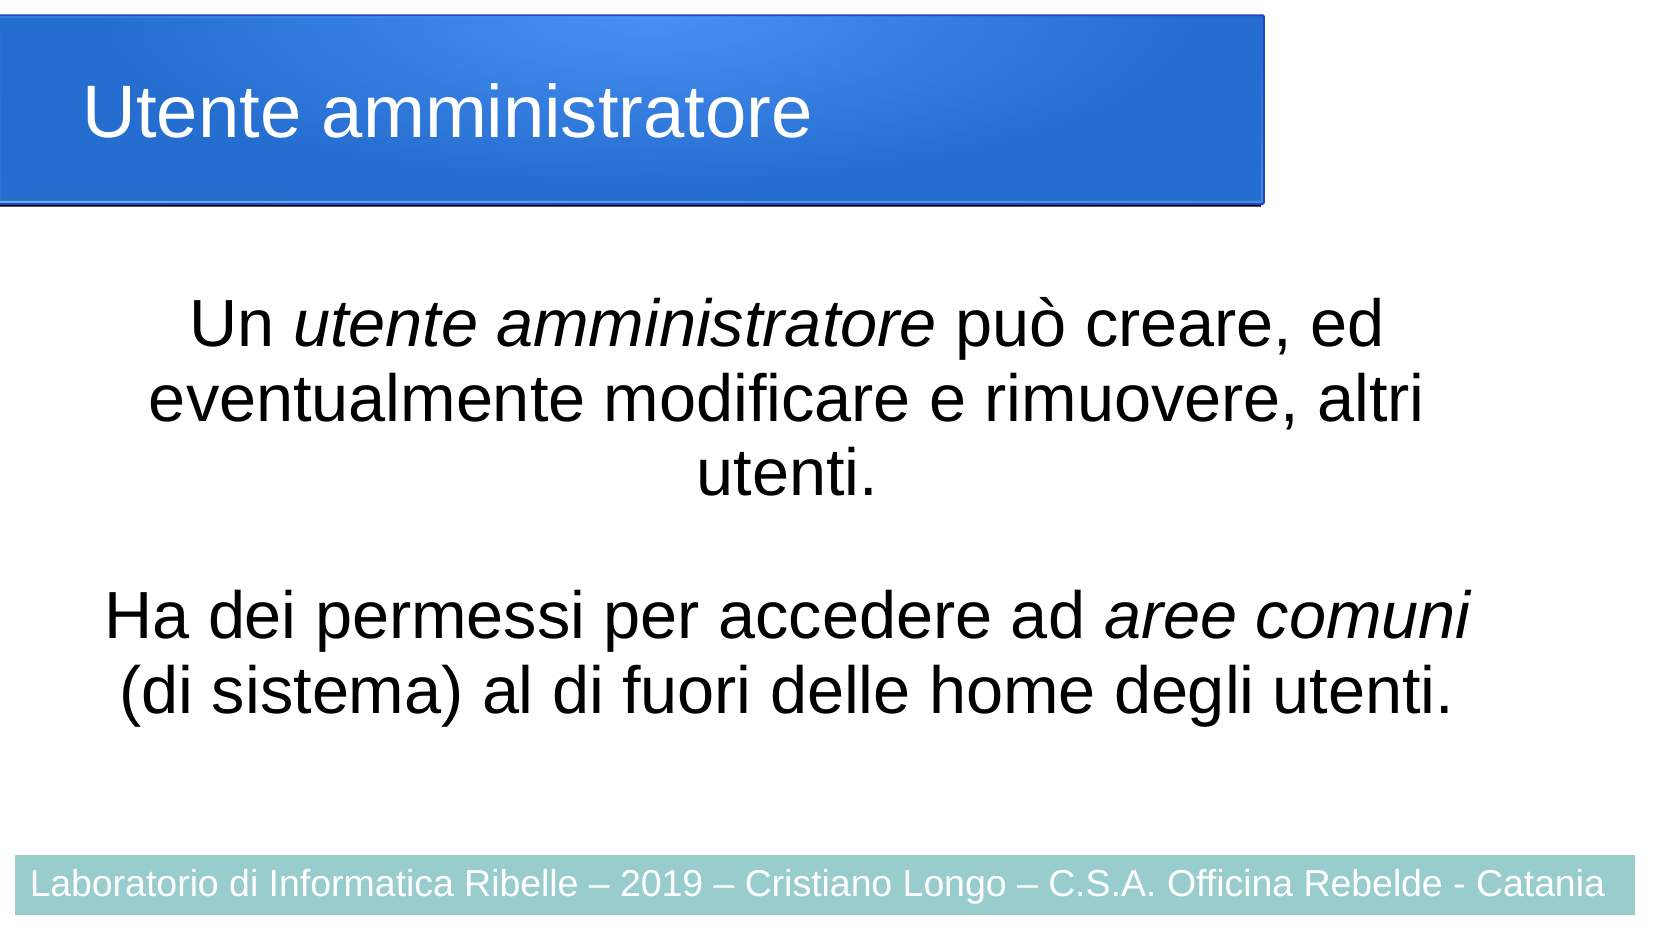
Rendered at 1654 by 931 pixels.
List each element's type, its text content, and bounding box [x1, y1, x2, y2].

text_box Laboratorio di Informatica Ribelle – 2019 – Cristiano Longo – C.S.A. Officina Rebelde - Catania [15, 855, 1636, 916]
title Utente amministratore [82, 35, 1235, 189]
text_box Ha dei permessi per accedere ad aree comuni (di sistema) al di fuori delle home degli utenti. [60, 540, 1516, 766]
subtitle Un utente amministratore può creare, ed eventualmente modificare e rimuovere, altri utenti. [60, 285, 1516, 511]
